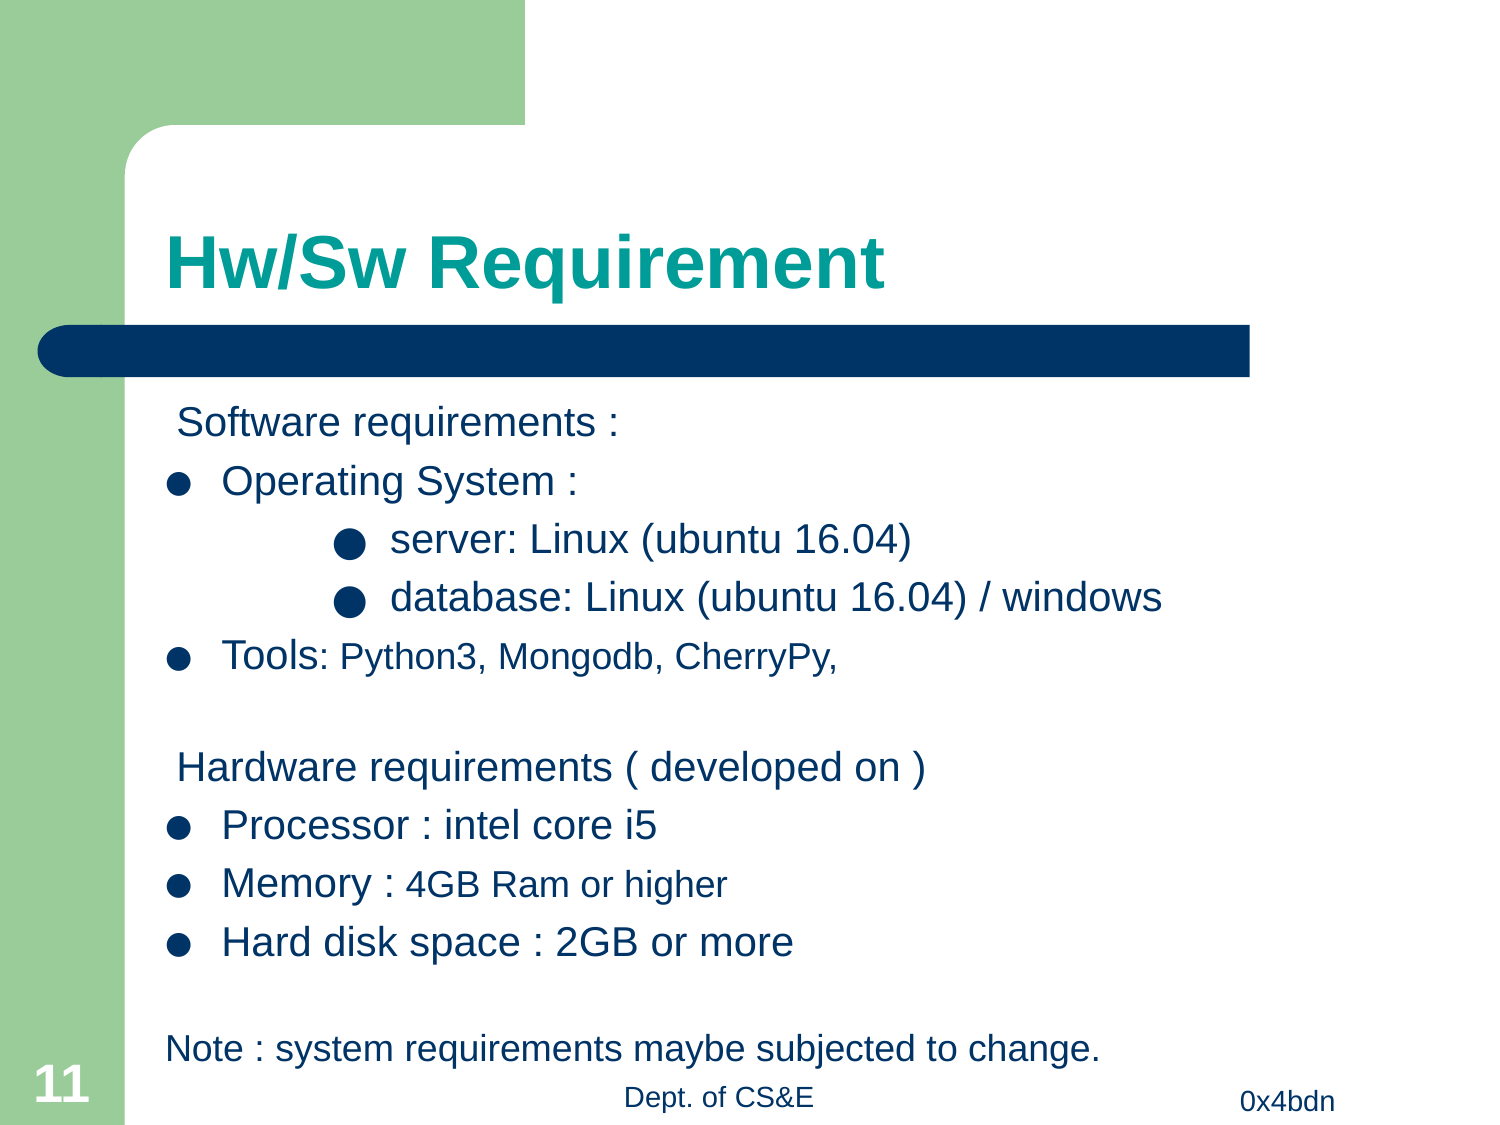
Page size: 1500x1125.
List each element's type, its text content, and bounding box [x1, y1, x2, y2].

slide_number <number> [13, 1040, 111, 1121]
slide_number 0x4bdn [1149, 1074, 1463, 1125]
footer Dept. of CS&E [481, 1071, 957, 1122]
title Hw/Sw Requirement [150, 125, 1463, 313]
list Software requirements : Operating System : server: Linux (ubuntu 16.04) database: Linux (ubuntu 16.04) / windows Tools: Python3, Mongodb, CherryPy, Hardware requirements ( developed on ) Processor : intel core i5 Memory : 4GB Ram or higher Hard disk space : 2GB or more Note : system requirements maybe subjected to change. [150, 387, 1463, 1000]
